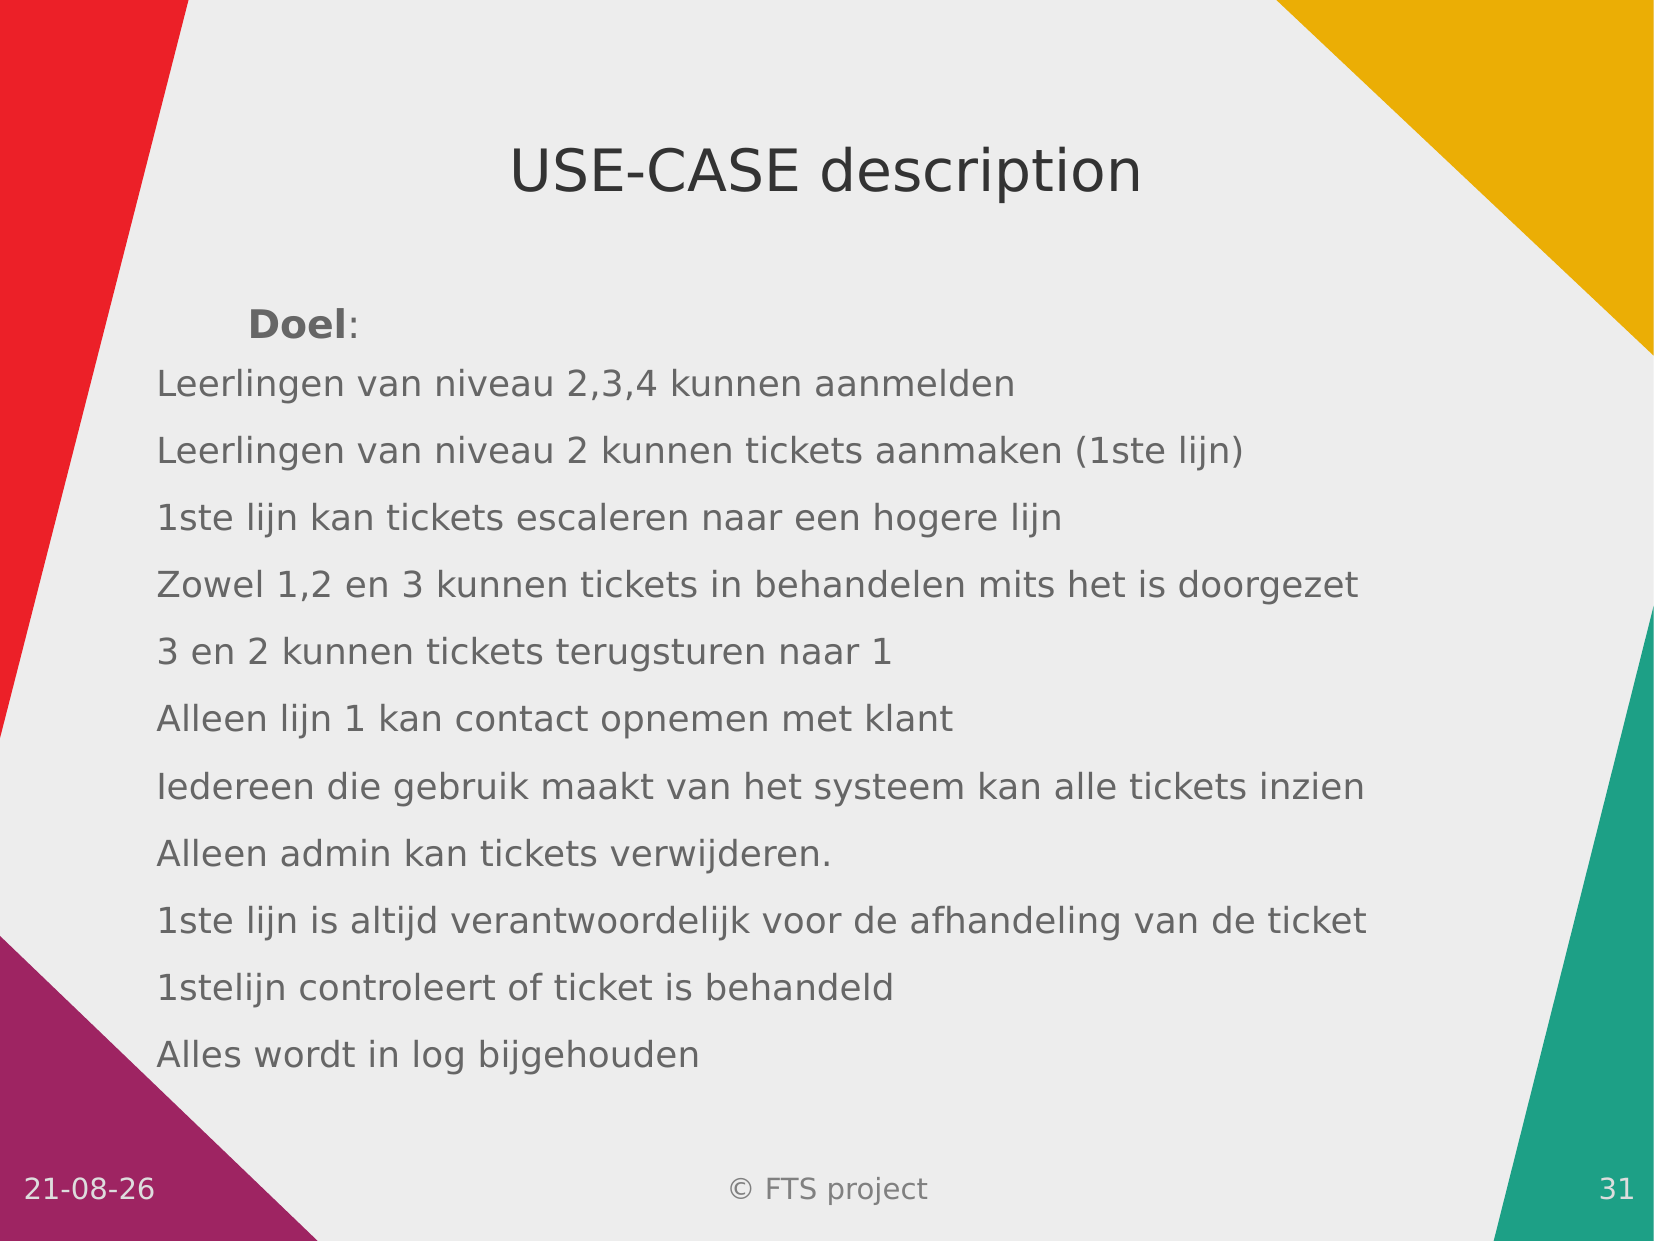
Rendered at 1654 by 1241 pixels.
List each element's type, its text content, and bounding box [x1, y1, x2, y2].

list Doel: Leerlingen van niveau 2,3,4 kunnen aanmelden Leerlingen van niveau 2 kunnen tickets aanmaken (1ste lijn) 1ste lijn kan tickets escaleren naar een hogere lijn Zowel 1,2 en 3 kunnen tickets in behandelen mits het is doorgezet 3 en 2 kunnen tickets terugsturen naar 1 Alleen lijn 1 kan contact opnemen met klant Iedereen die gebruik maakt van het systeem kan alle tickets inzien Alleen admin kan tickets verwijderen. 1ste lijn is altijd verantwoordelijk voor de afhandeling van de ticket 1stelijn controleert of ticket is behandeld Alles wordt in log bijgehouden [156, 301, 1539, 1081]
title USE-CASE description [114, 73, 1539, 270]
